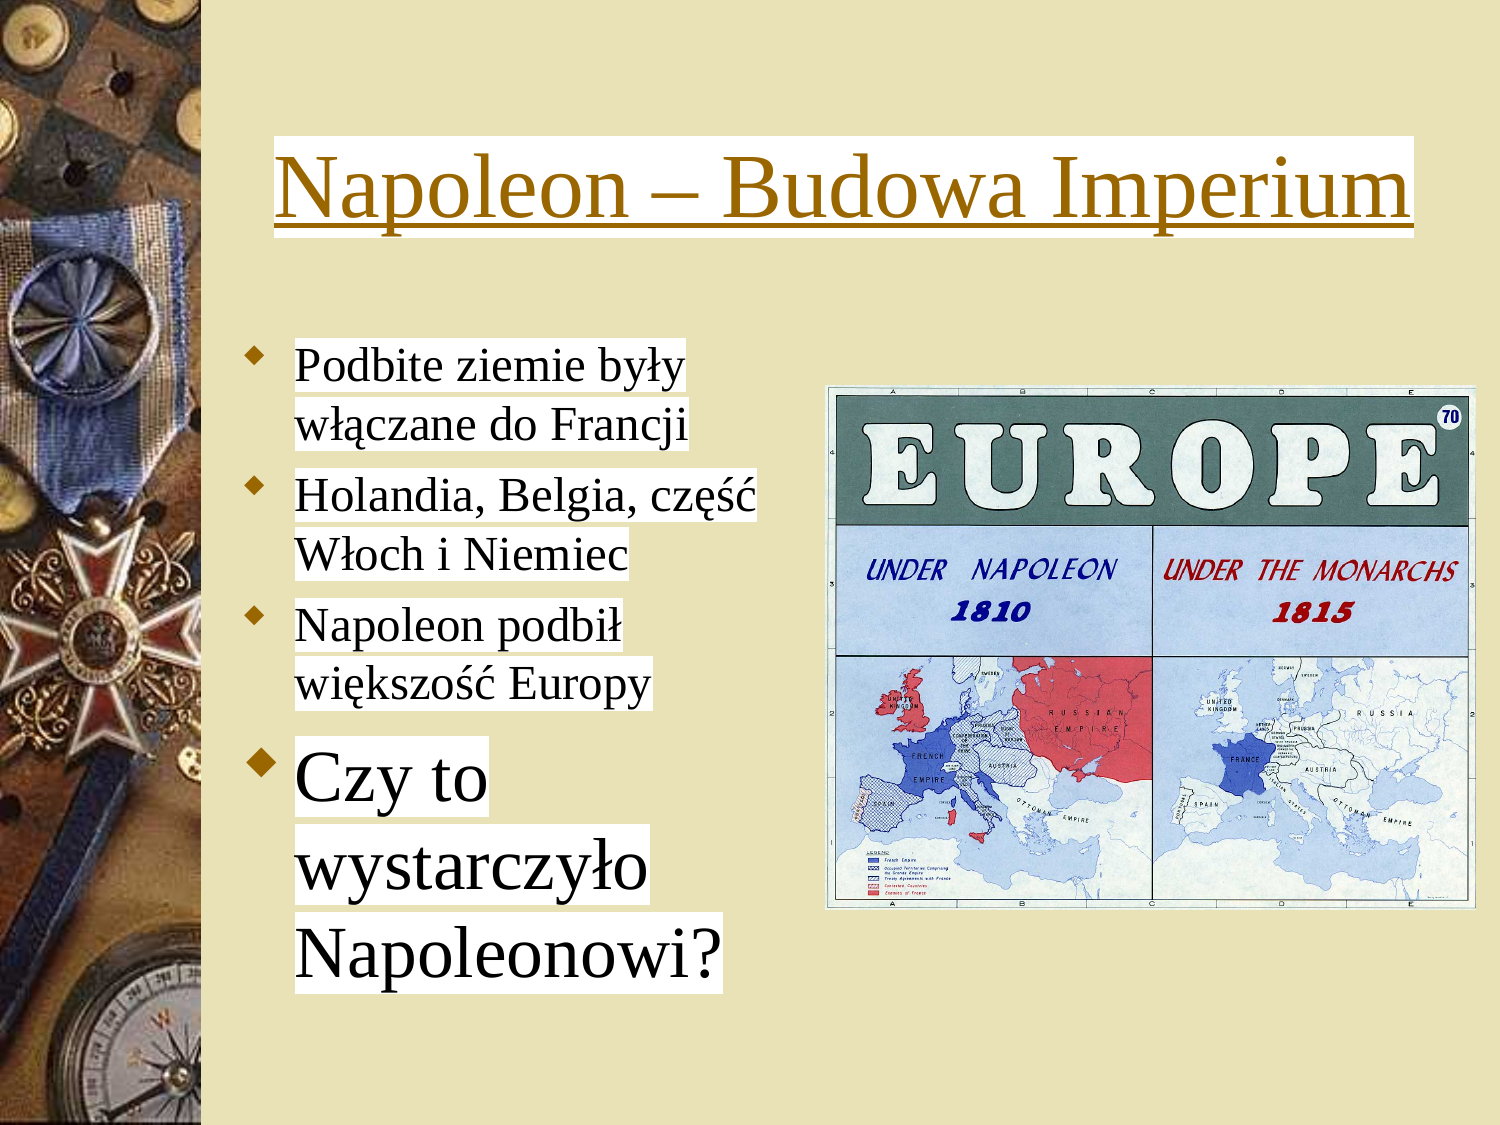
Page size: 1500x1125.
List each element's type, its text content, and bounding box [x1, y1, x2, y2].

picture [0, 0, 201, 1125]
title Napoleon – Budowa Imperium [224, 87, 1463, 275]
list Podbite ziemie były włączane do Francji Holandia, Belgia, część Włoch i Niemiec Napoleon podbił większość Europy Czy to wystarczyło Napoleonowi? [225, 324, 838, 1000]
picture [825, 385, 1476, 910]
